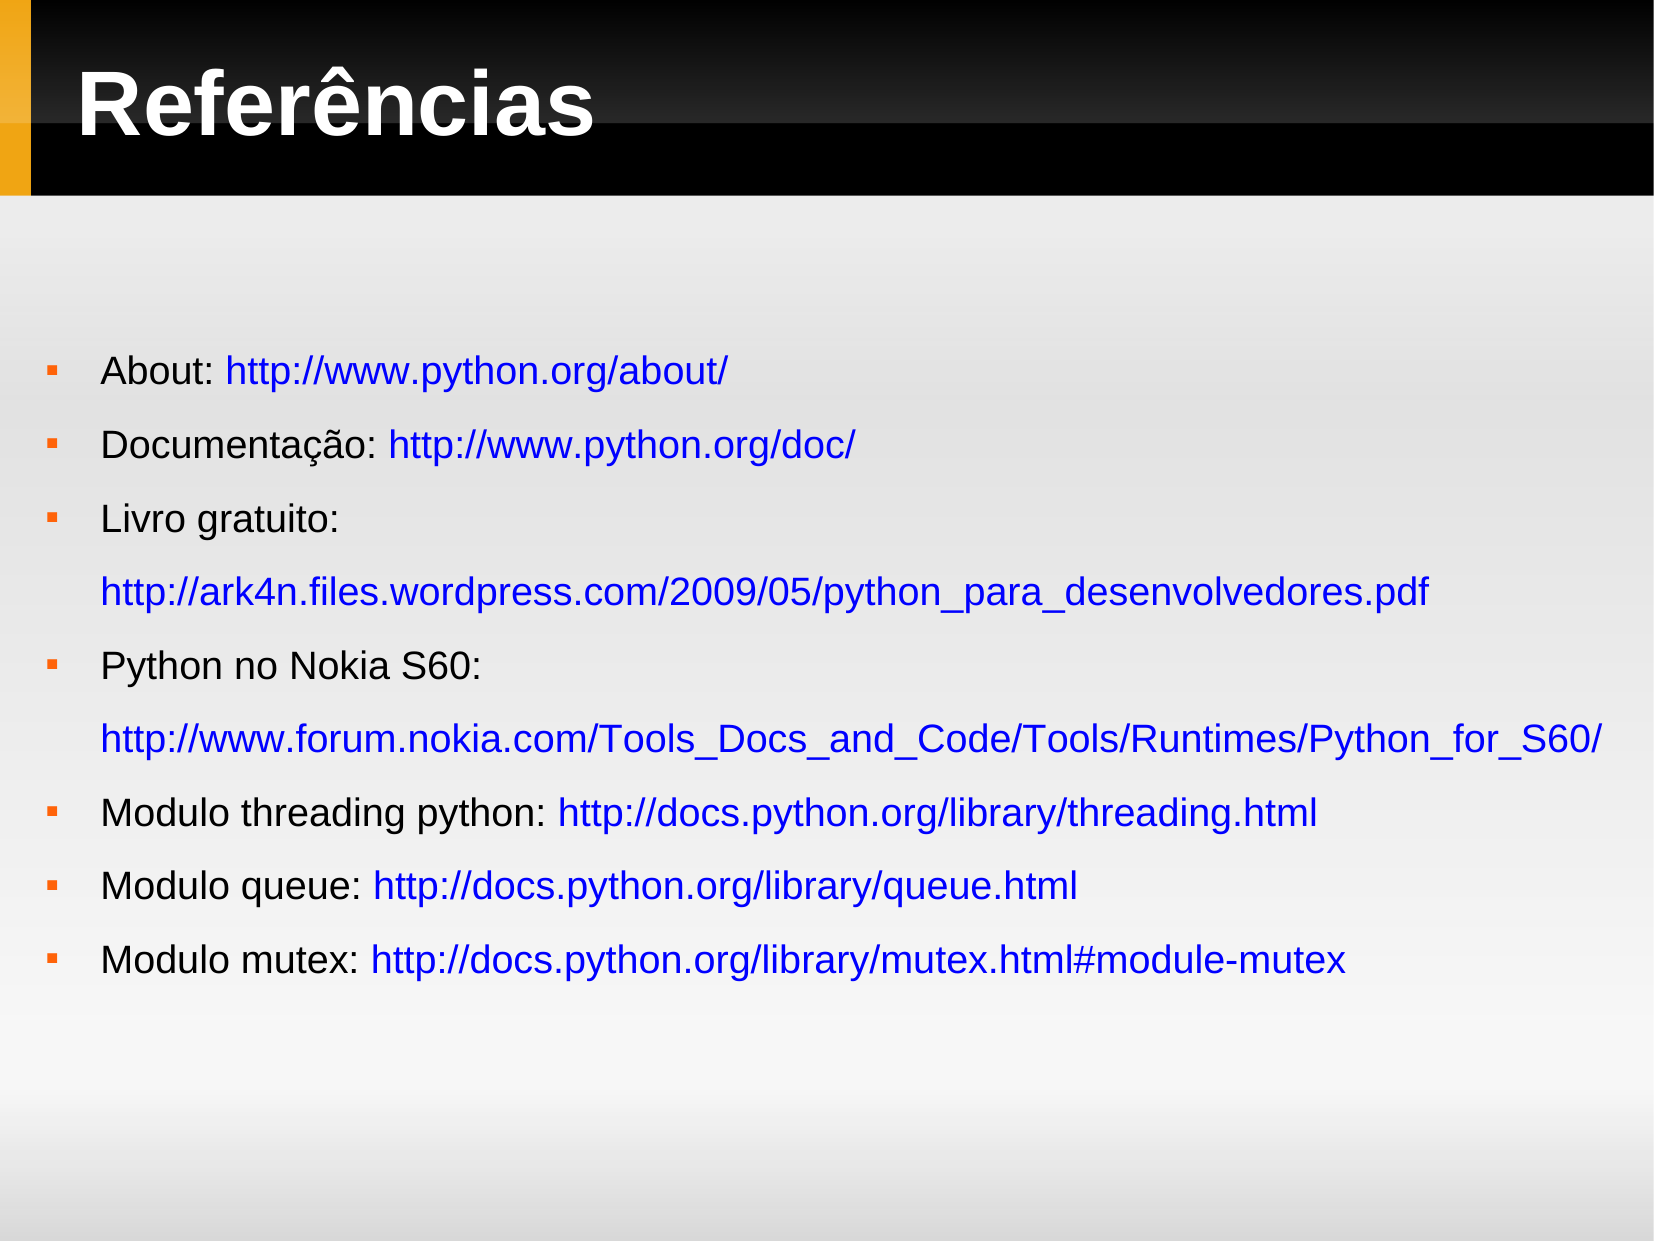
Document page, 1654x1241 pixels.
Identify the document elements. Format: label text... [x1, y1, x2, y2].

picture [0, 0, 1654, 1241]
list About: http://www.python.org/about/ Documentação: http://www.python.org/doc/ Livro gratuito: http://ark4n.files.wordpress.com/2009/05/python_para_desenvolvedores.pdf Python no Nokia S60: http://www.forum.nokia.com/Tools_Docs_and_Code/Tools/Runtimes/Python_for_S60/ Modulo threading python: http://docs.python.org/library/threading.html Modulo queue: http://docs.python.org/library/queue.html Modulo mutex: http://docs.python.org/library/mutex.html#module-mutex [29, 349, 1625, 1093]
title Referências [76, 7, 1565, 200]
